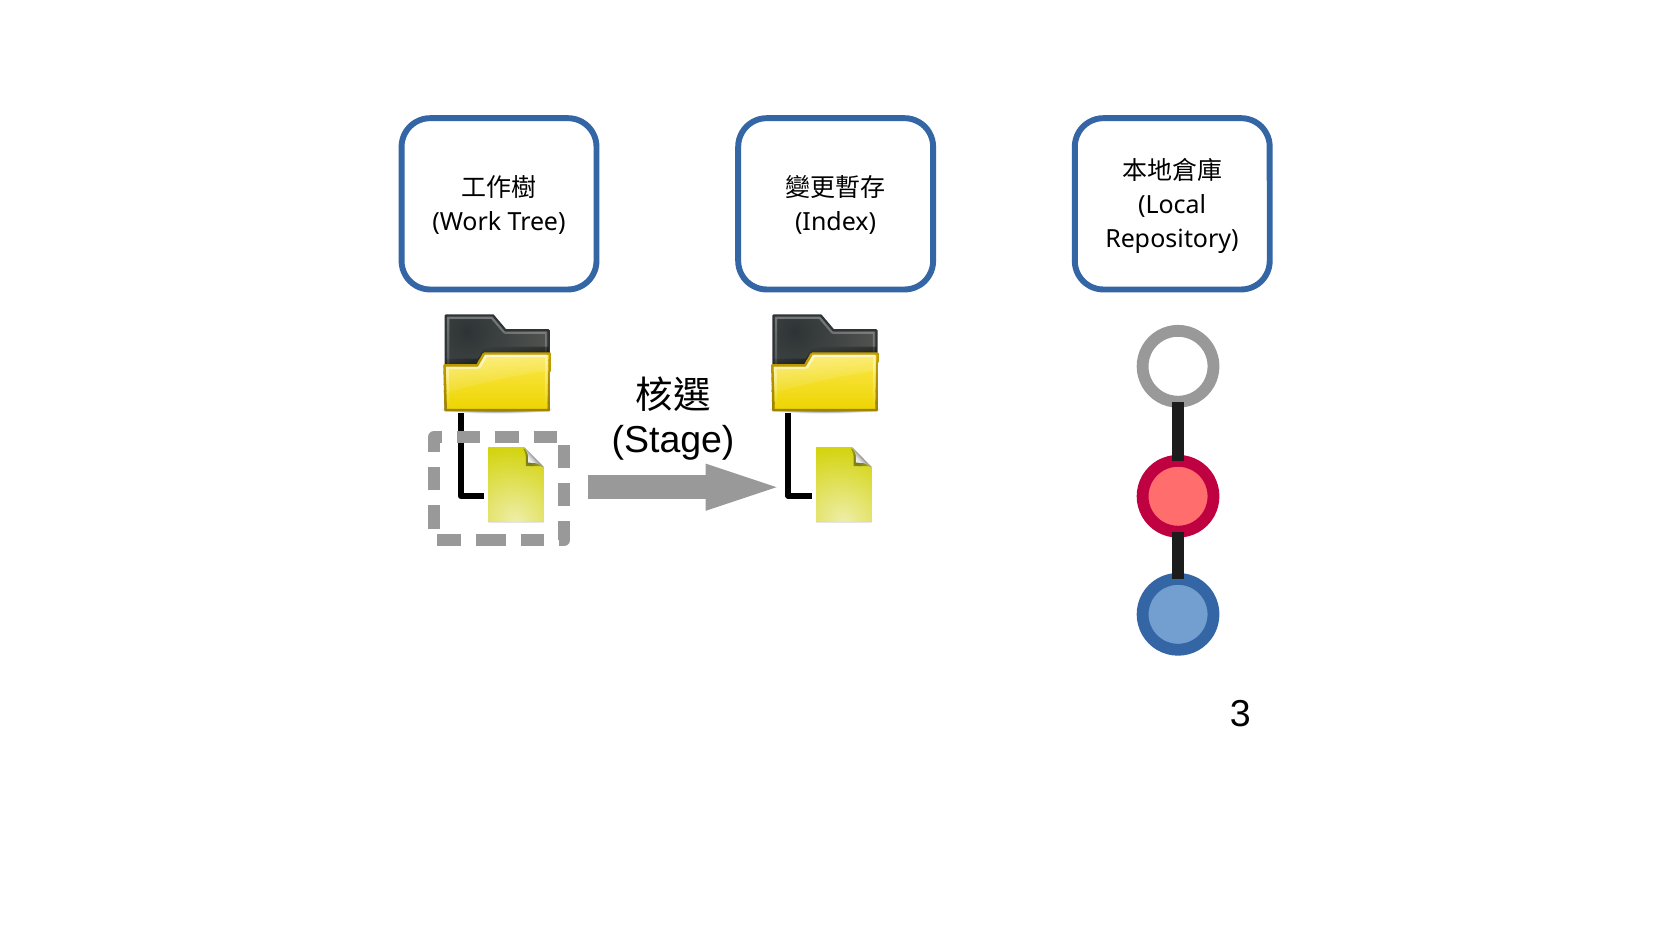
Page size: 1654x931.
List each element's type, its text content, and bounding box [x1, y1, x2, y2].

picture [439, 305, 555, 420]
text_box 3 [1192, 685, 1288, 742]
text_box [1142, 330, 1214, 402]
text_box 核選 (Stage) [596, 357, 750, 464]
text_box [1142, 461, 1214, 532]
picture [767, 305, 883, 420]
picture [802, 443, 886, 527]
text_box 本地倉庫 (Local Repository) [1074, 118, 1270, 290]
text_box [1142, 579, 1214, 650]
text_box 工作樹 (Work Tree) [401, 118, 597, 290]
picture [474, 443, 558, 527]
text_box 變更暫存 (Index) [738, 118, 934, 290]
